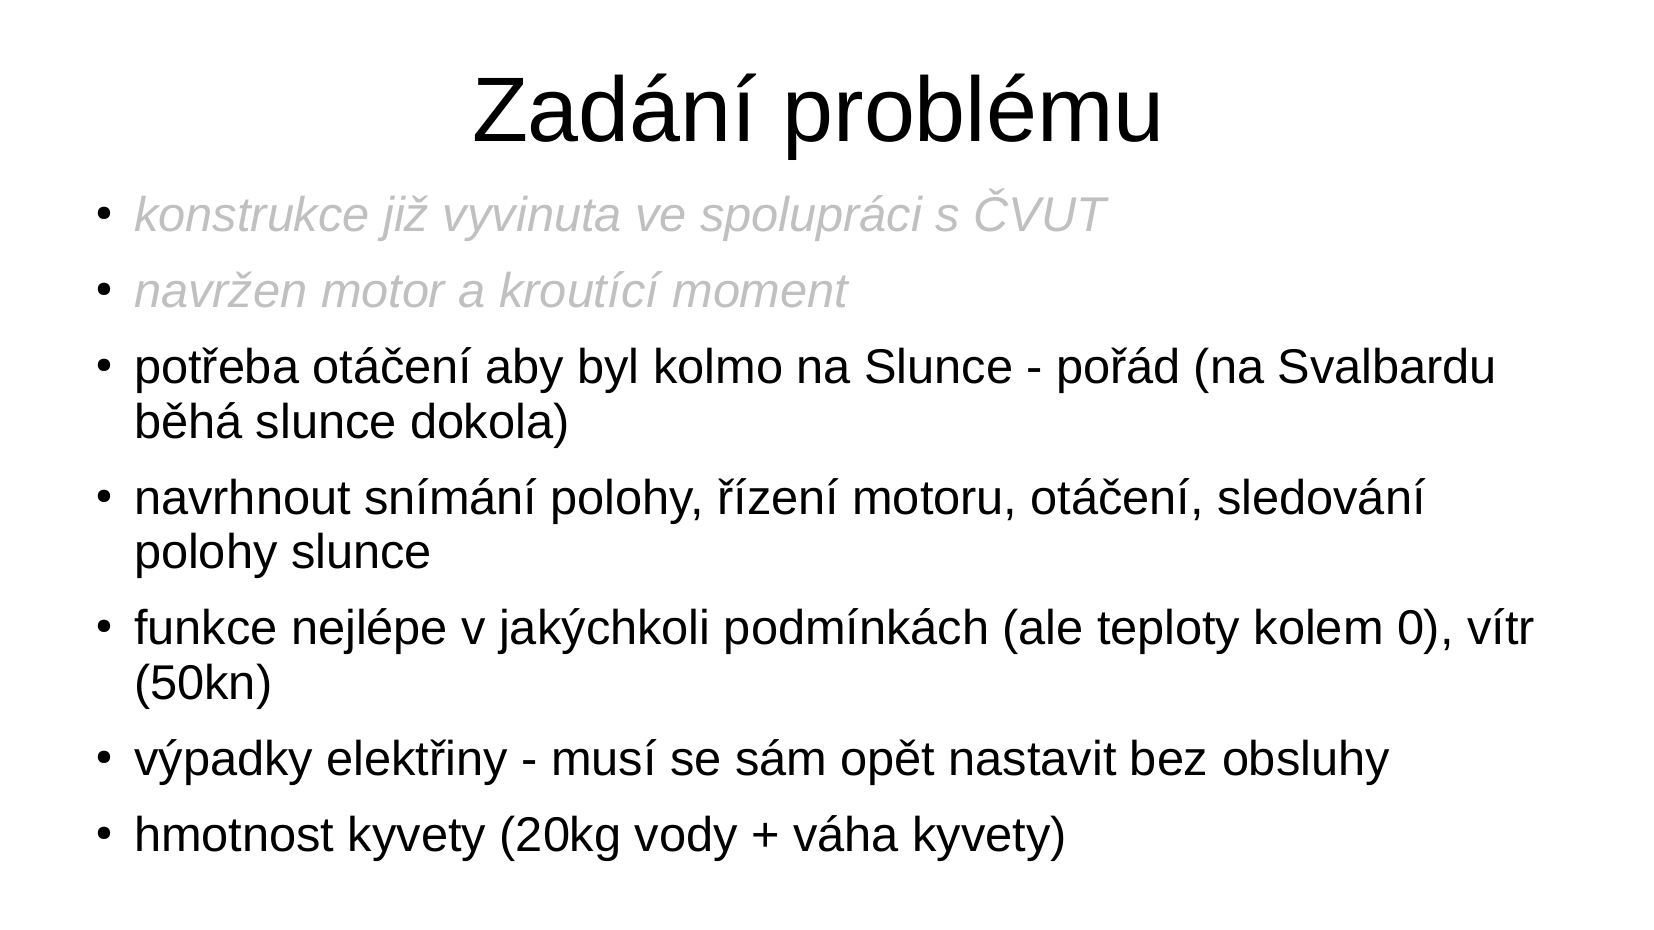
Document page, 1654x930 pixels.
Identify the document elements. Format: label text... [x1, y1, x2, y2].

title Zadání problému [75, 32, 1563, 188]
list konstrukce již vyvinuta ve spolupráci s ČVUT navržen motor a kroutící moment potřeba otáčení aby byl kolmo na Slunce - pořád (na Svalbardu běhá slunce dokola) navrhnout snímání polohy, řízení motoru, otáčení, sledování polohy slunce funkce nejlépe v jakýchkoli podmínkách (ale teploty kolem 0), vítr (50kn) výpadky elektřiny - musí se sám opět nastavit bez obsluhy hmotnost kyvety (20kg vody + váha kyvety) [82, 187, 1571, 863]
